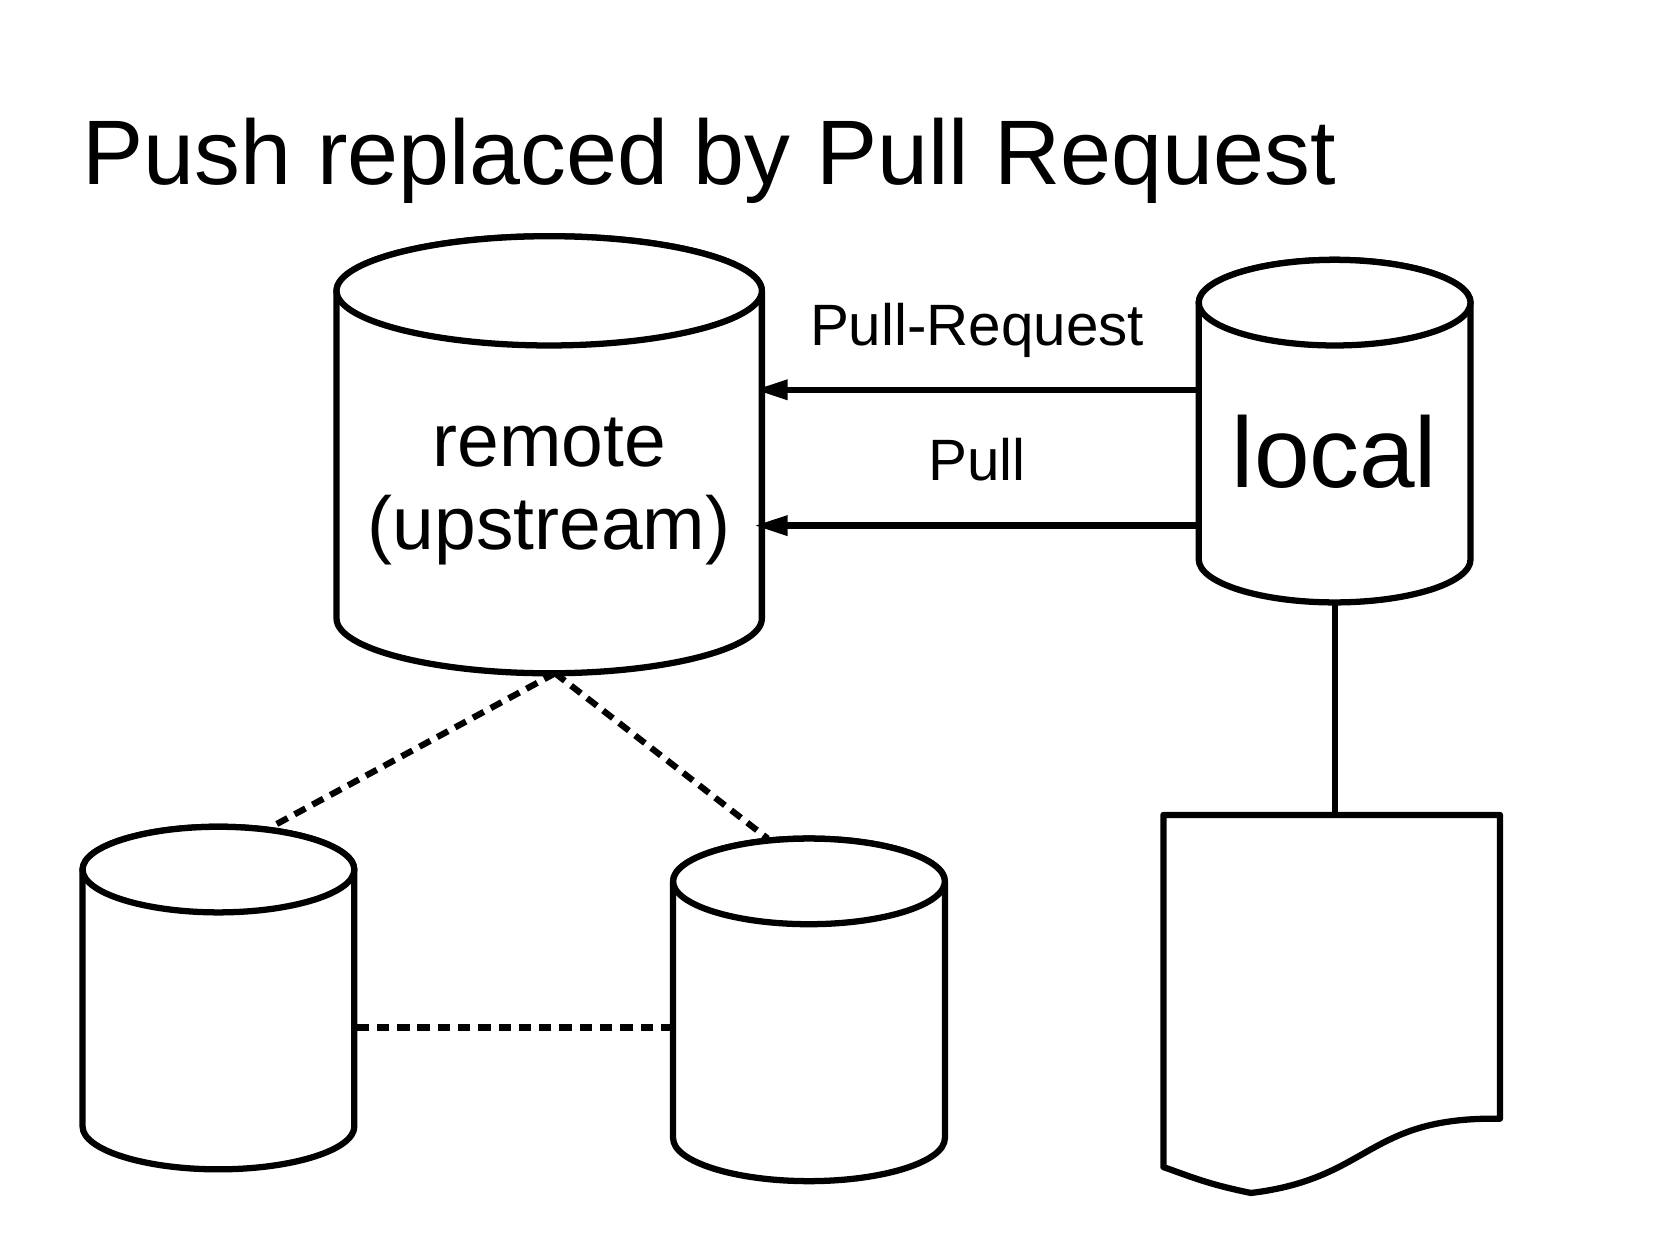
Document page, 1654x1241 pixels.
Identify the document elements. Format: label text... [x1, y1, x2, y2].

text_box local [1198, 305, 1471, 603]
text_box [82, 872, 355, 1170]
text_box [673, 887, 945, 1182]
text_box remote (upstream) [336, 295, 762, 674]
text_box [1163, 814, 1501, 1193]
title Push replaced by Pull Request [82, 49, 1571, 257]
